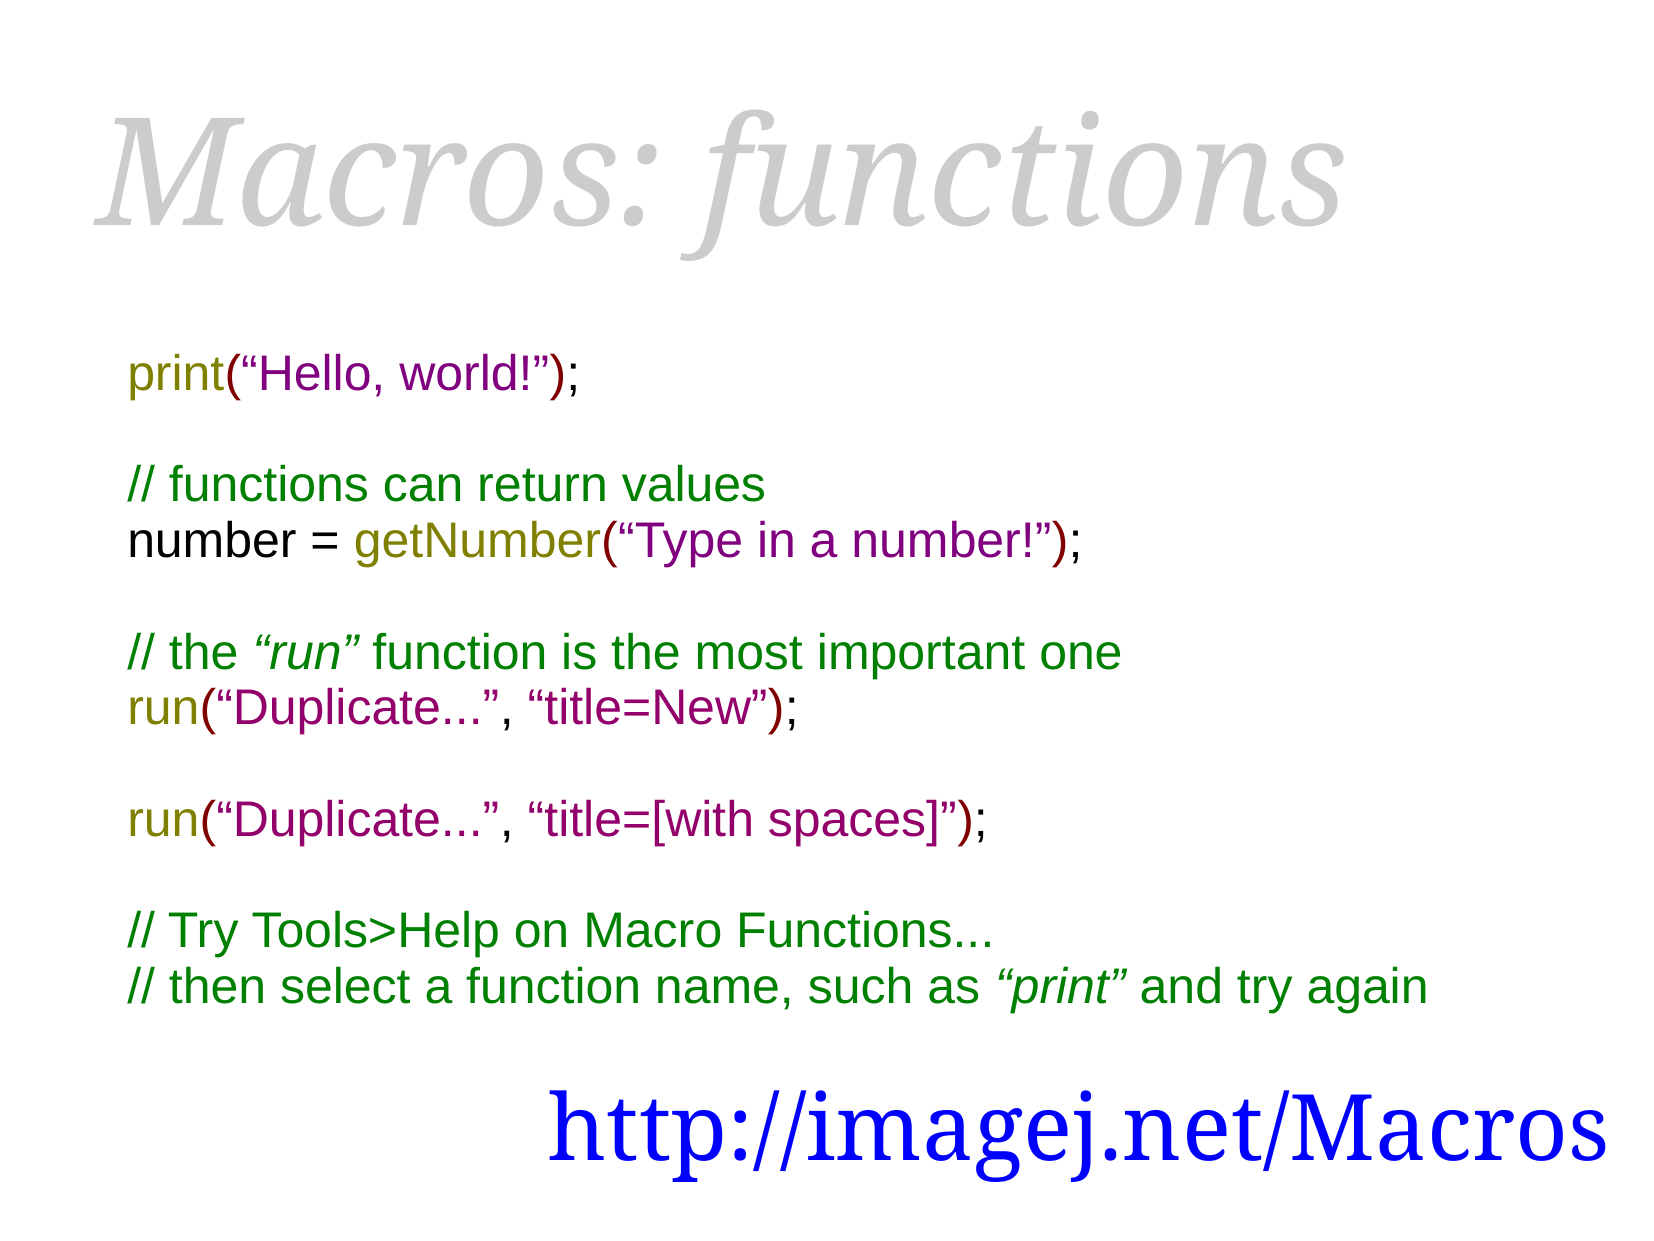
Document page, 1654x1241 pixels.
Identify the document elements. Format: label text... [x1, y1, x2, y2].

text_box http://imagej.net/Macros [50, 1055, 1626, 1172]
text_box Macros: functions [81, 57, 1654, 239]
text_box print(“Hello, world!”); // functions can return values number = getNumber(“Type in a number!”); // the “run” function is the most important one run(“Duplicate...”, “title=New”); run(“Duplicate...”, “title=[with spaces]”); // Try Tools>Help on Macro Functions... // then select a function name, such as “print” and try again [112, 337, 1538, 1022]
